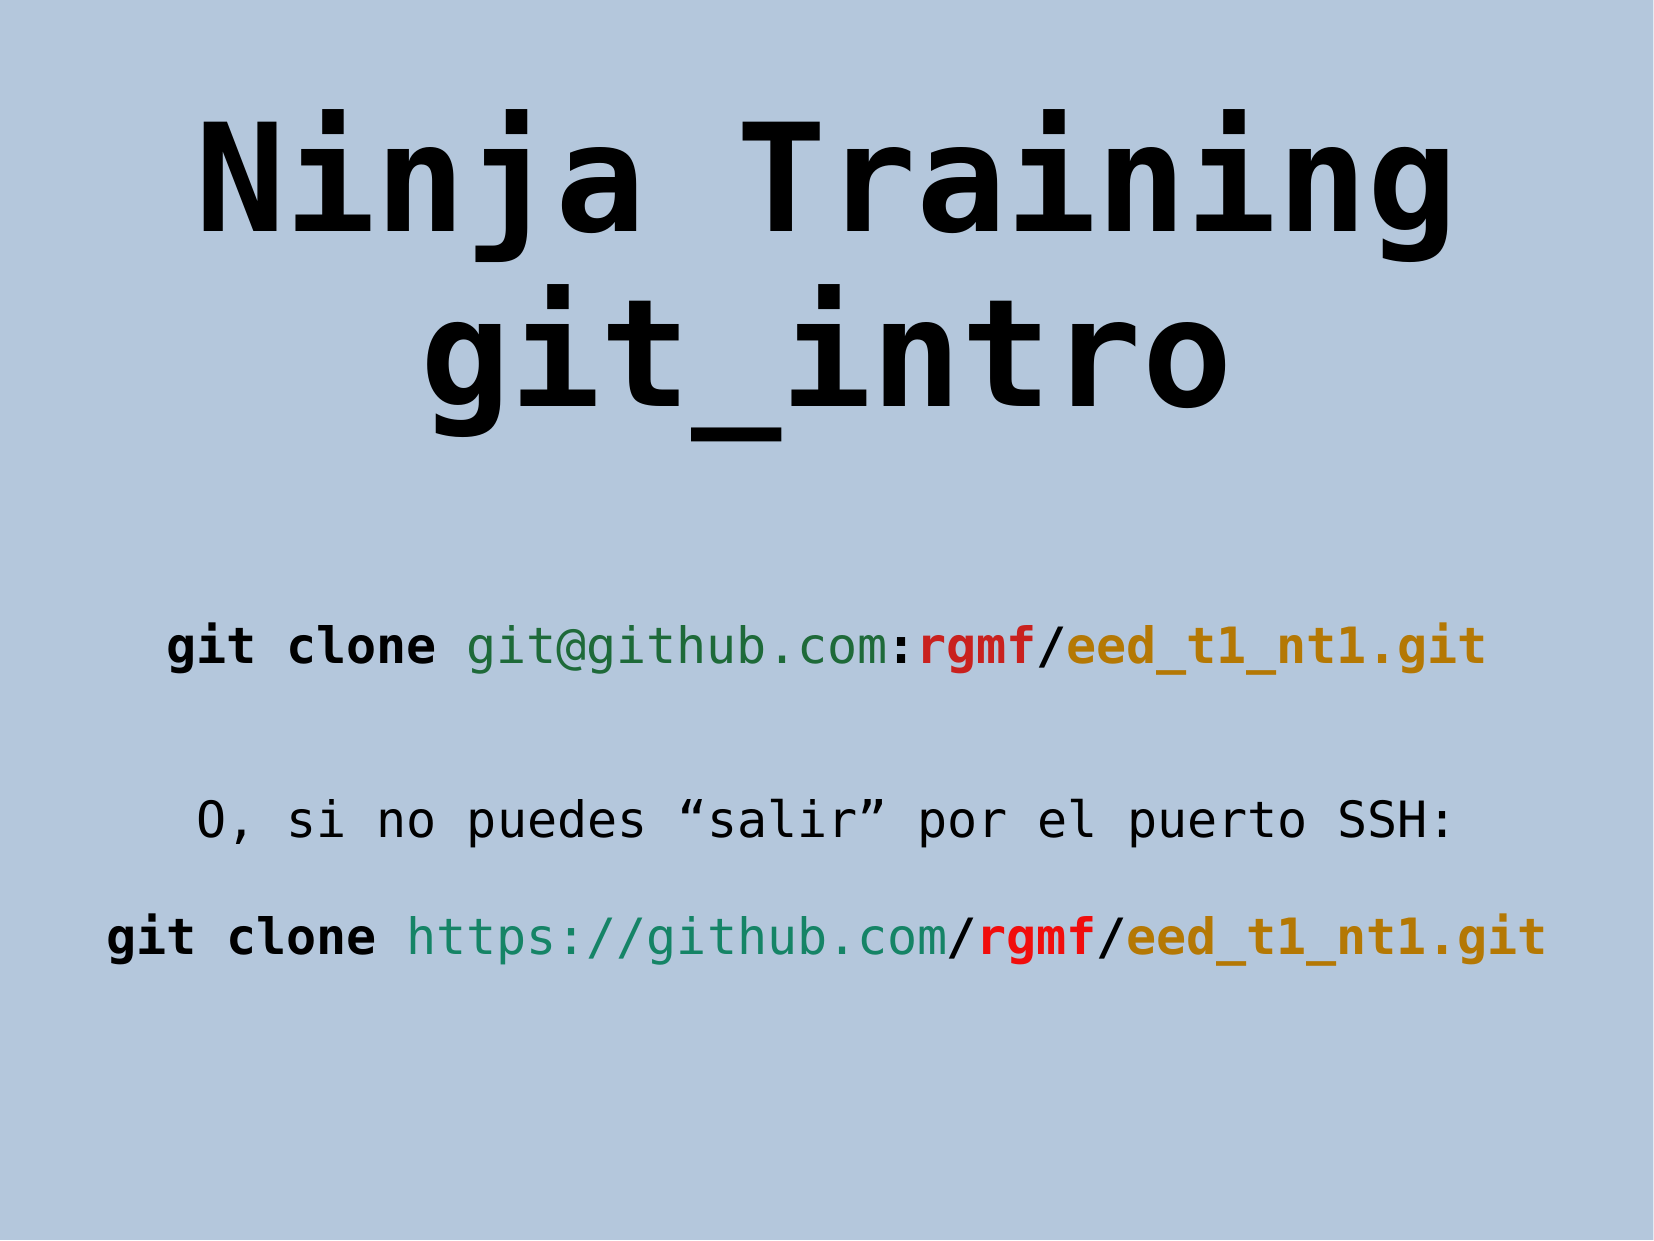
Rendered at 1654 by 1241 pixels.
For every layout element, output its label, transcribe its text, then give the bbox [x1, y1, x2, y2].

text_box Ninja Training git_intro git clone git@github.com:rgmf/eed_t1_nt1.git O, si no puedes “salir” por el puerto SSH: git clone https://github.com/rgmf/eed_t1_nt1.git [82, 49, 1571, 1010]
